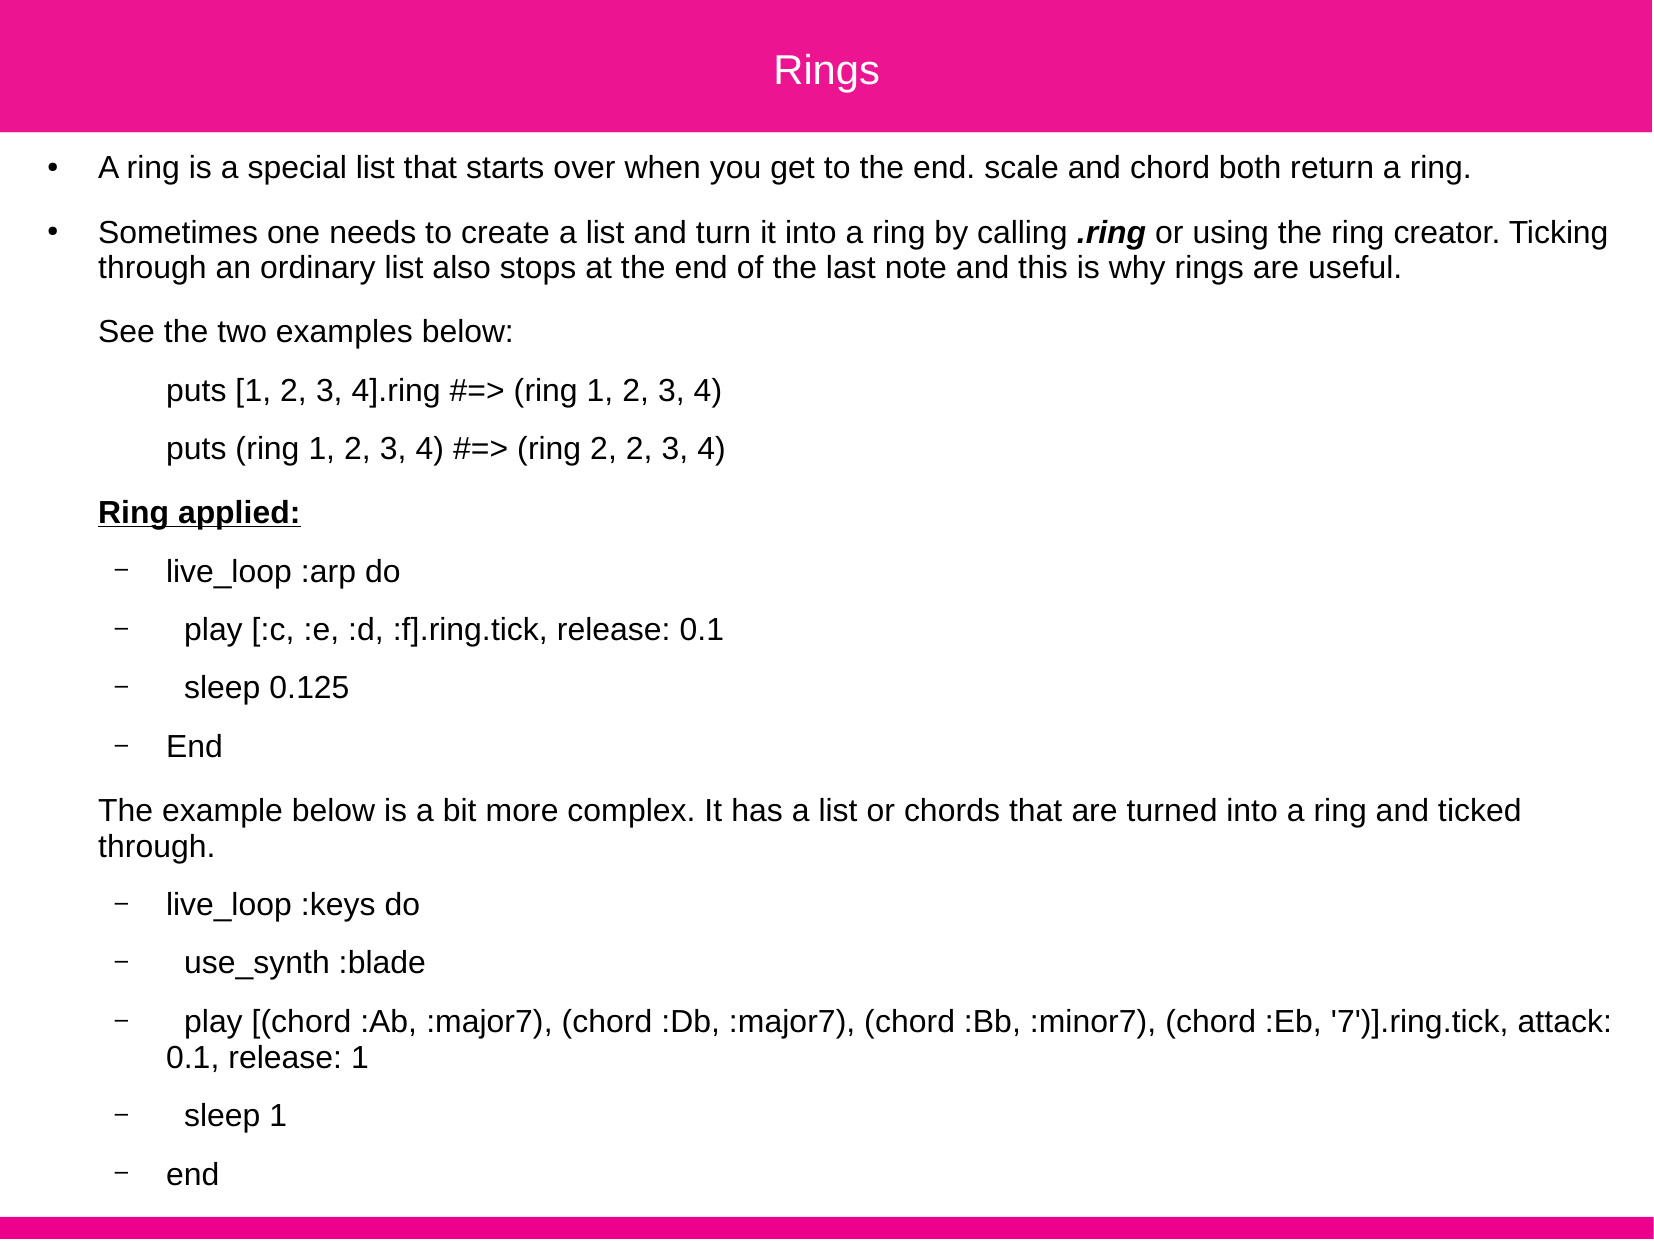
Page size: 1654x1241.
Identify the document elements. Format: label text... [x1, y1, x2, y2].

list A ring is a special list that starts over when you get to the end. scale and chord both return a ring. Sometimes one needs to create a list and turn it into a ring by calling .ring or using the ring creator. Ticking through an ordinary list also stops at the end of the last note and this is why rings are useful. See the two examples below: puts [1, 2, 3, 4].ring #=> (ring 1, 2, 3, 4) puts (ring 1, 2, 3, 4) #=> (ring 2, 2, 3, 4) Ring applied: live_loop :arp do play [:c, :e, :d, :f].ring.tick, release: 0.1 sleep 0.125 End The example below is a bit more complex. It has a list or chords that are turned into a ring and ticked through. live_loop :keys do use_synth :blade play [(chord :Ab, :major7), (chord :Db, :major7), (chord :Bb, :minor7), (chord :Eb, '7')].ring.tick, attack: 0.1, release: 1 sleep 1 end [30, 150, 1636, 1201]
title Rings [82, 46, 1571, 94]
picture [0, 0, 1654, 1241]
